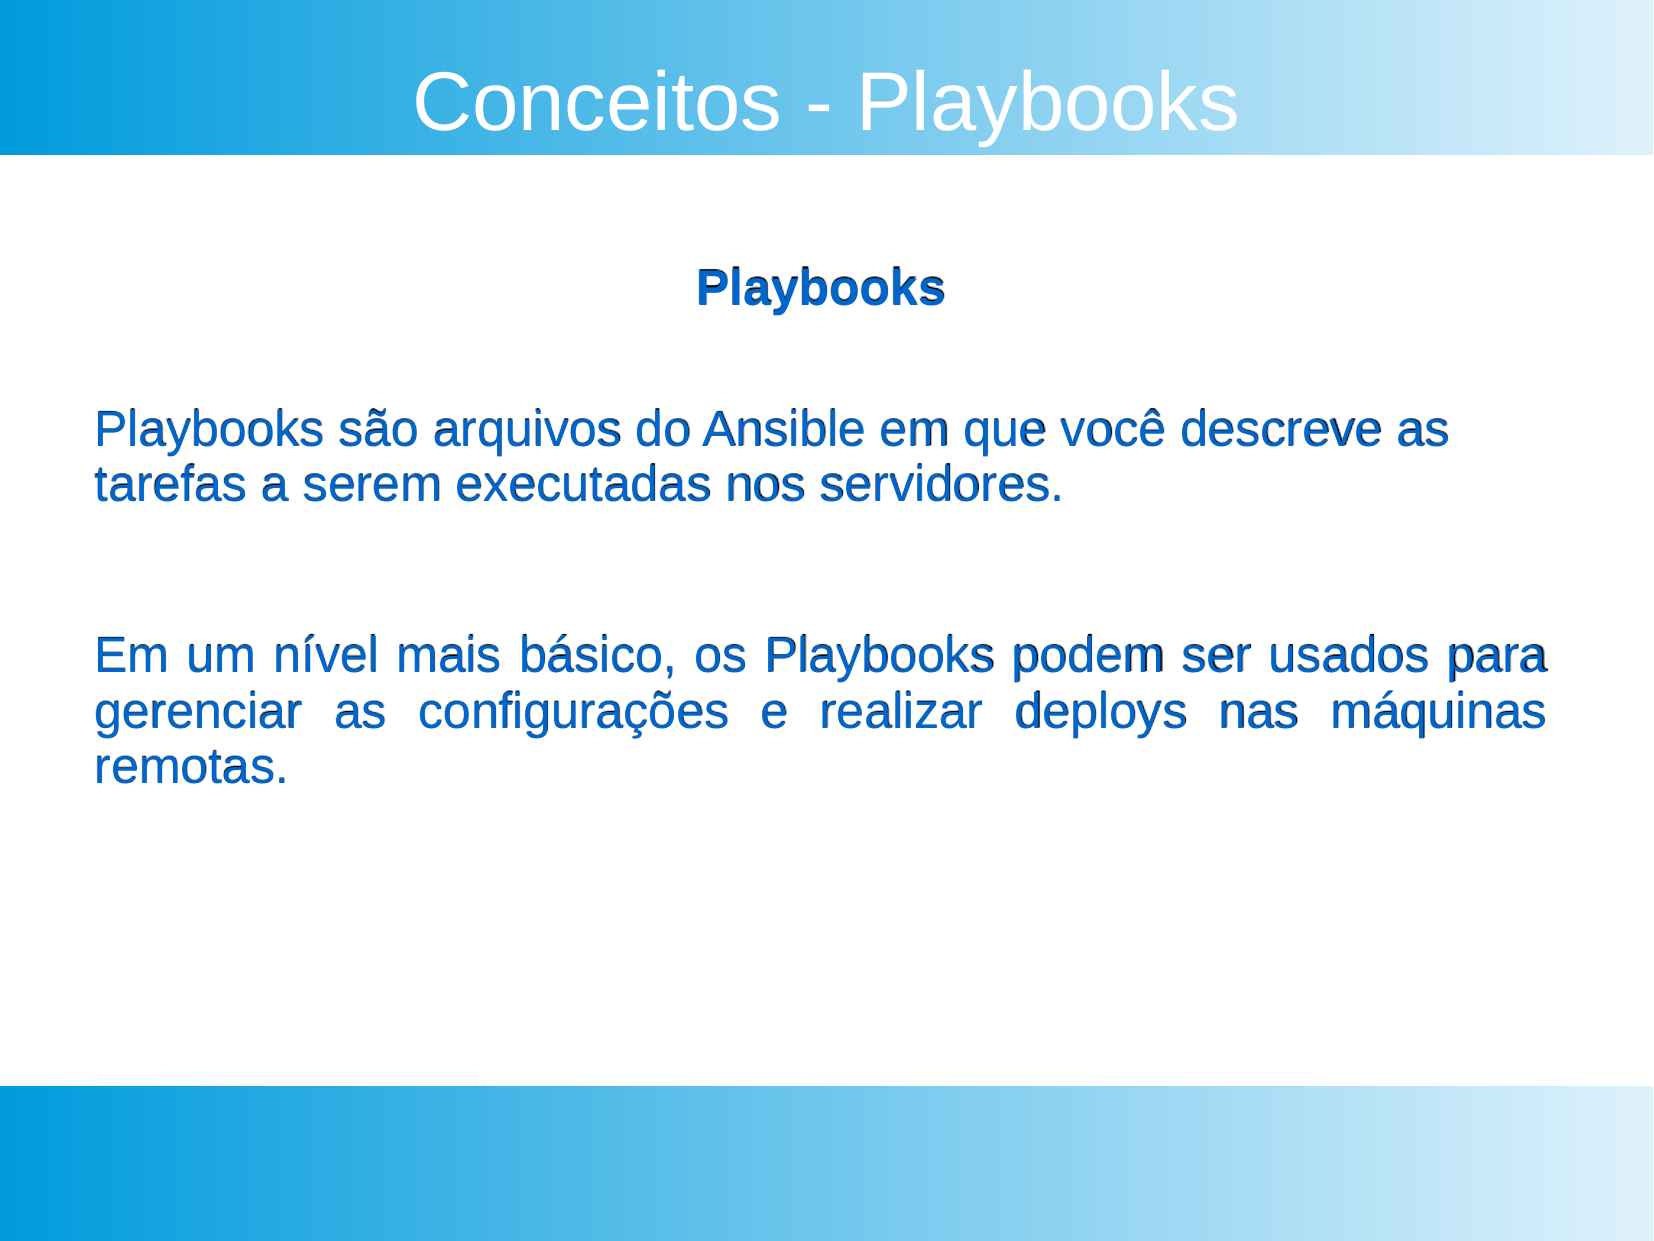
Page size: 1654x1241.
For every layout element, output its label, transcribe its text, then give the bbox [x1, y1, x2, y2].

list Playbooks Playbooks são arquivos do Ansible em que você descreve as tarefas a serem executadas nos servidores. Em um nível mais básico, os Playbooks podem ser usados para gerenciar as configurações e realizar deploys nas máquinas remotas. [94, 259, 1548, 980]
title Conceitos - Playbooks [82, 49, 1571, 155]
